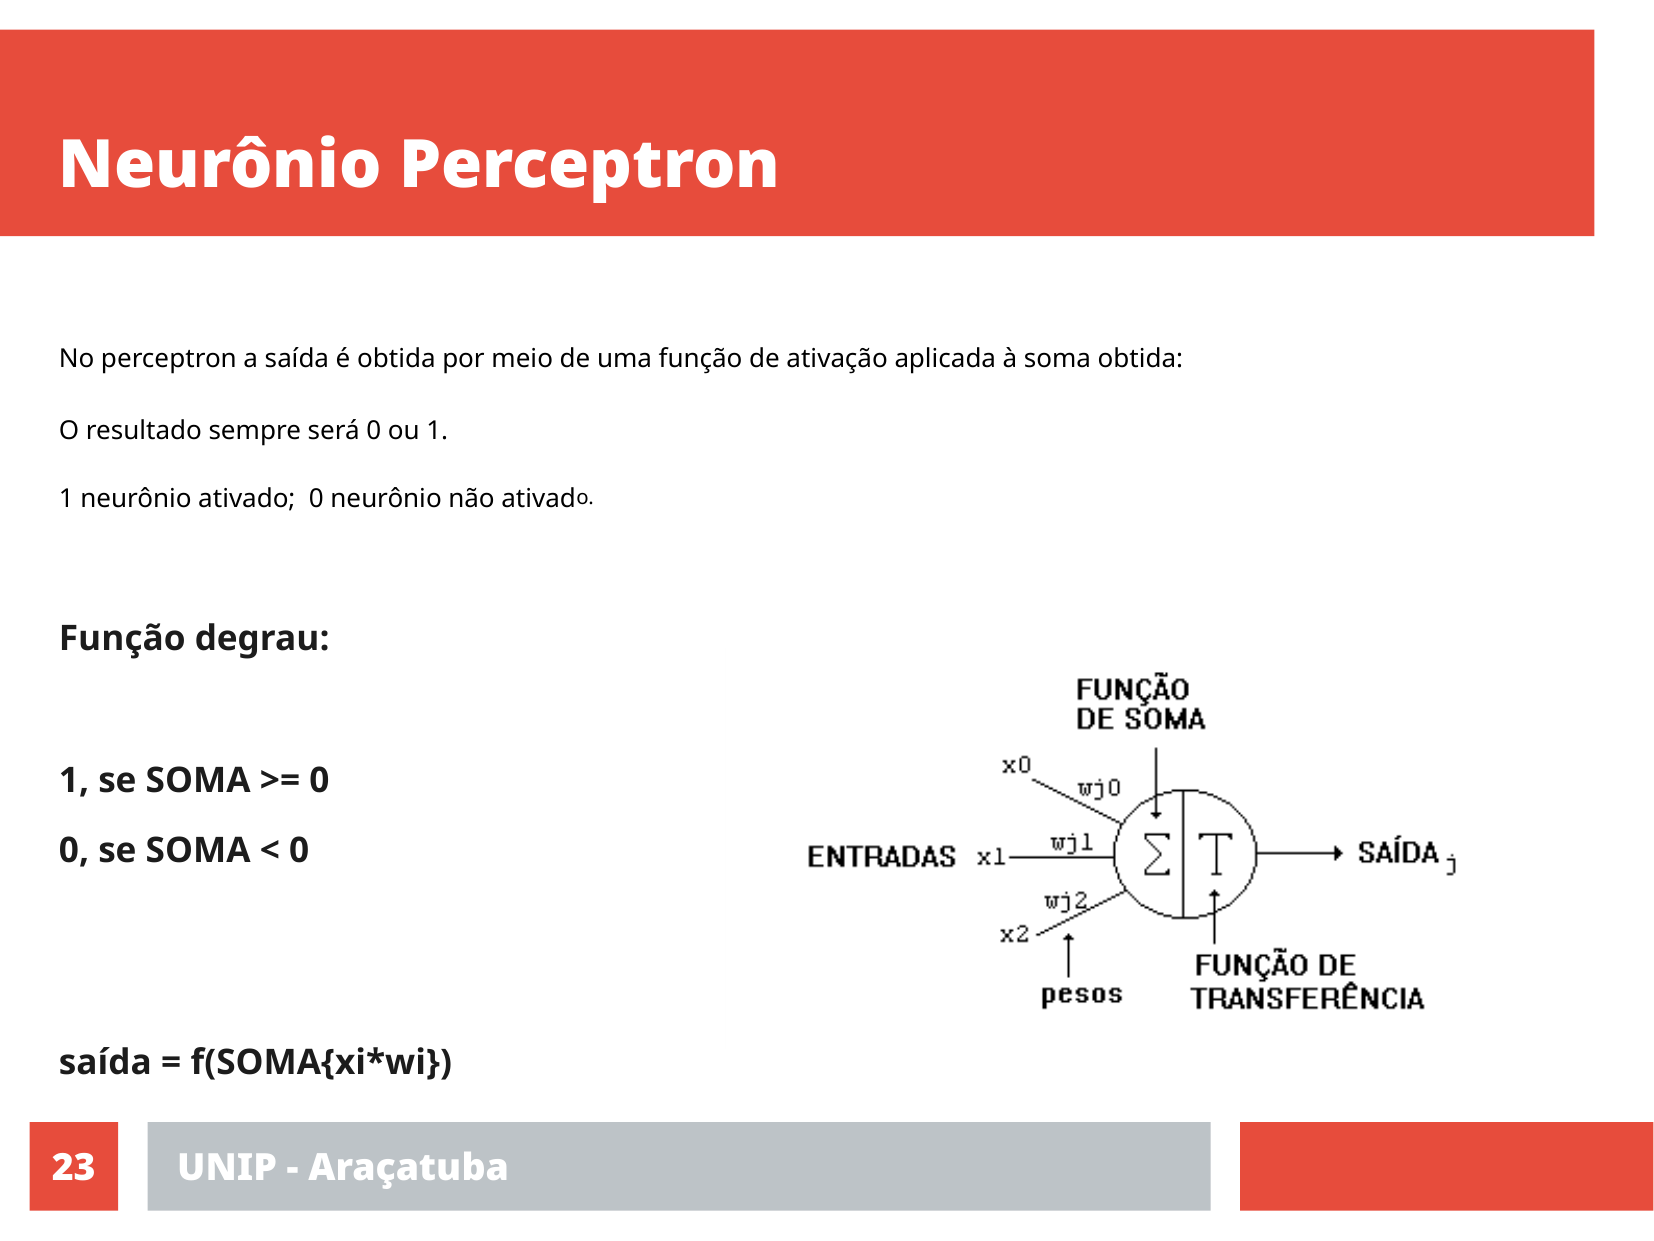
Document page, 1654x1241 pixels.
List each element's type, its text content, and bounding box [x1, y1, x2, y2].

list No perceptron a saída é obtida por meio de uma função de ativação aplicada à soma obtida: O resultado sempre será 0 ou 1. 1 neurônio ativado; 0 neurônio não ativado. Função degrau: 1, se SOMA >= 0 0, se SOMA < 0 saída = f(SOMA{xi*wi}) [59, 324, 1565, 1093]
title Neurônio Perceptron [59, 59, 1595, 207]
picture [724, 648, 1583, 1049]
